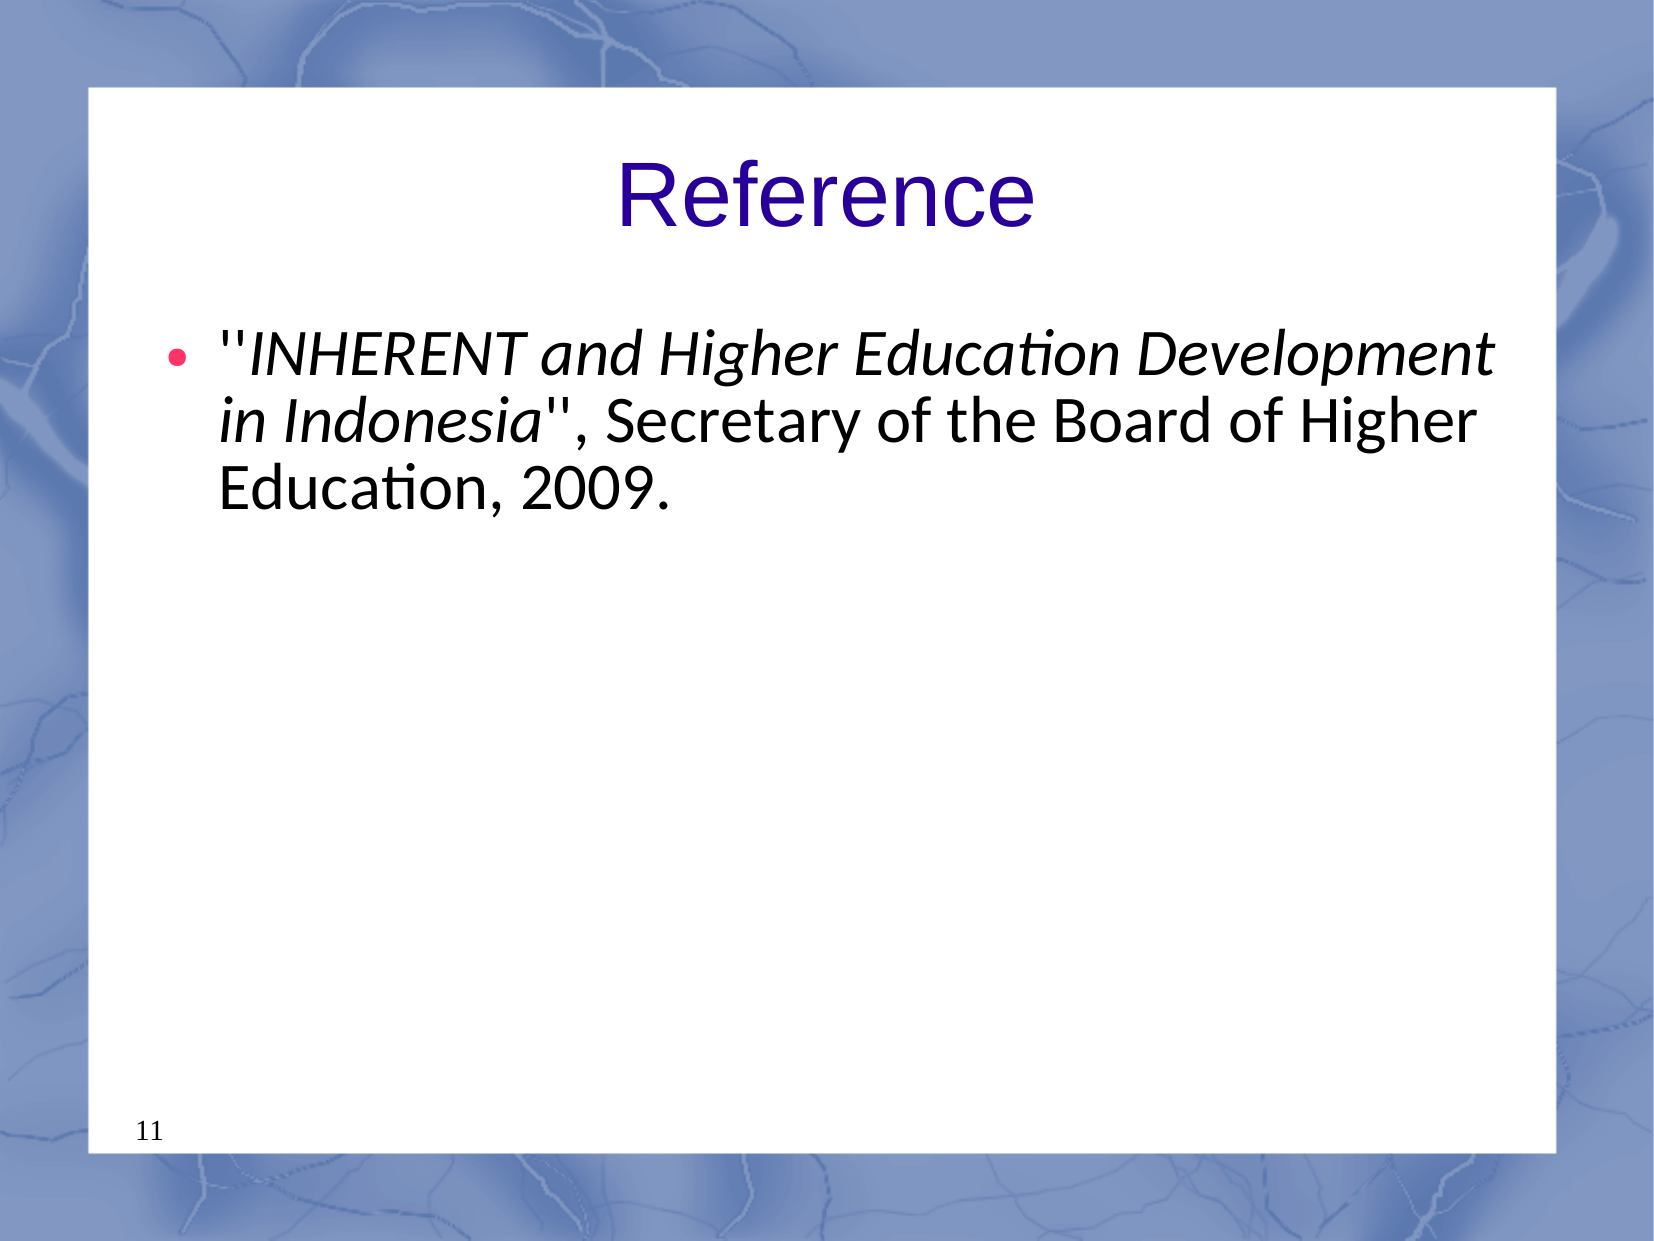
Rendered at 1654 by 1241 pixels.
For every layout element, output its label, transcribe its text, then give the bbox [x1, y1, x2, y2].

list ''INHERENT and Higher Education Development in Indonesia'', Secretary of the Board of Higher Education, 2009. [147, 325, 1506, 1130]
picture [0, 0, 1654, 1241]
title Reference [118, 98, 1536, 291]
